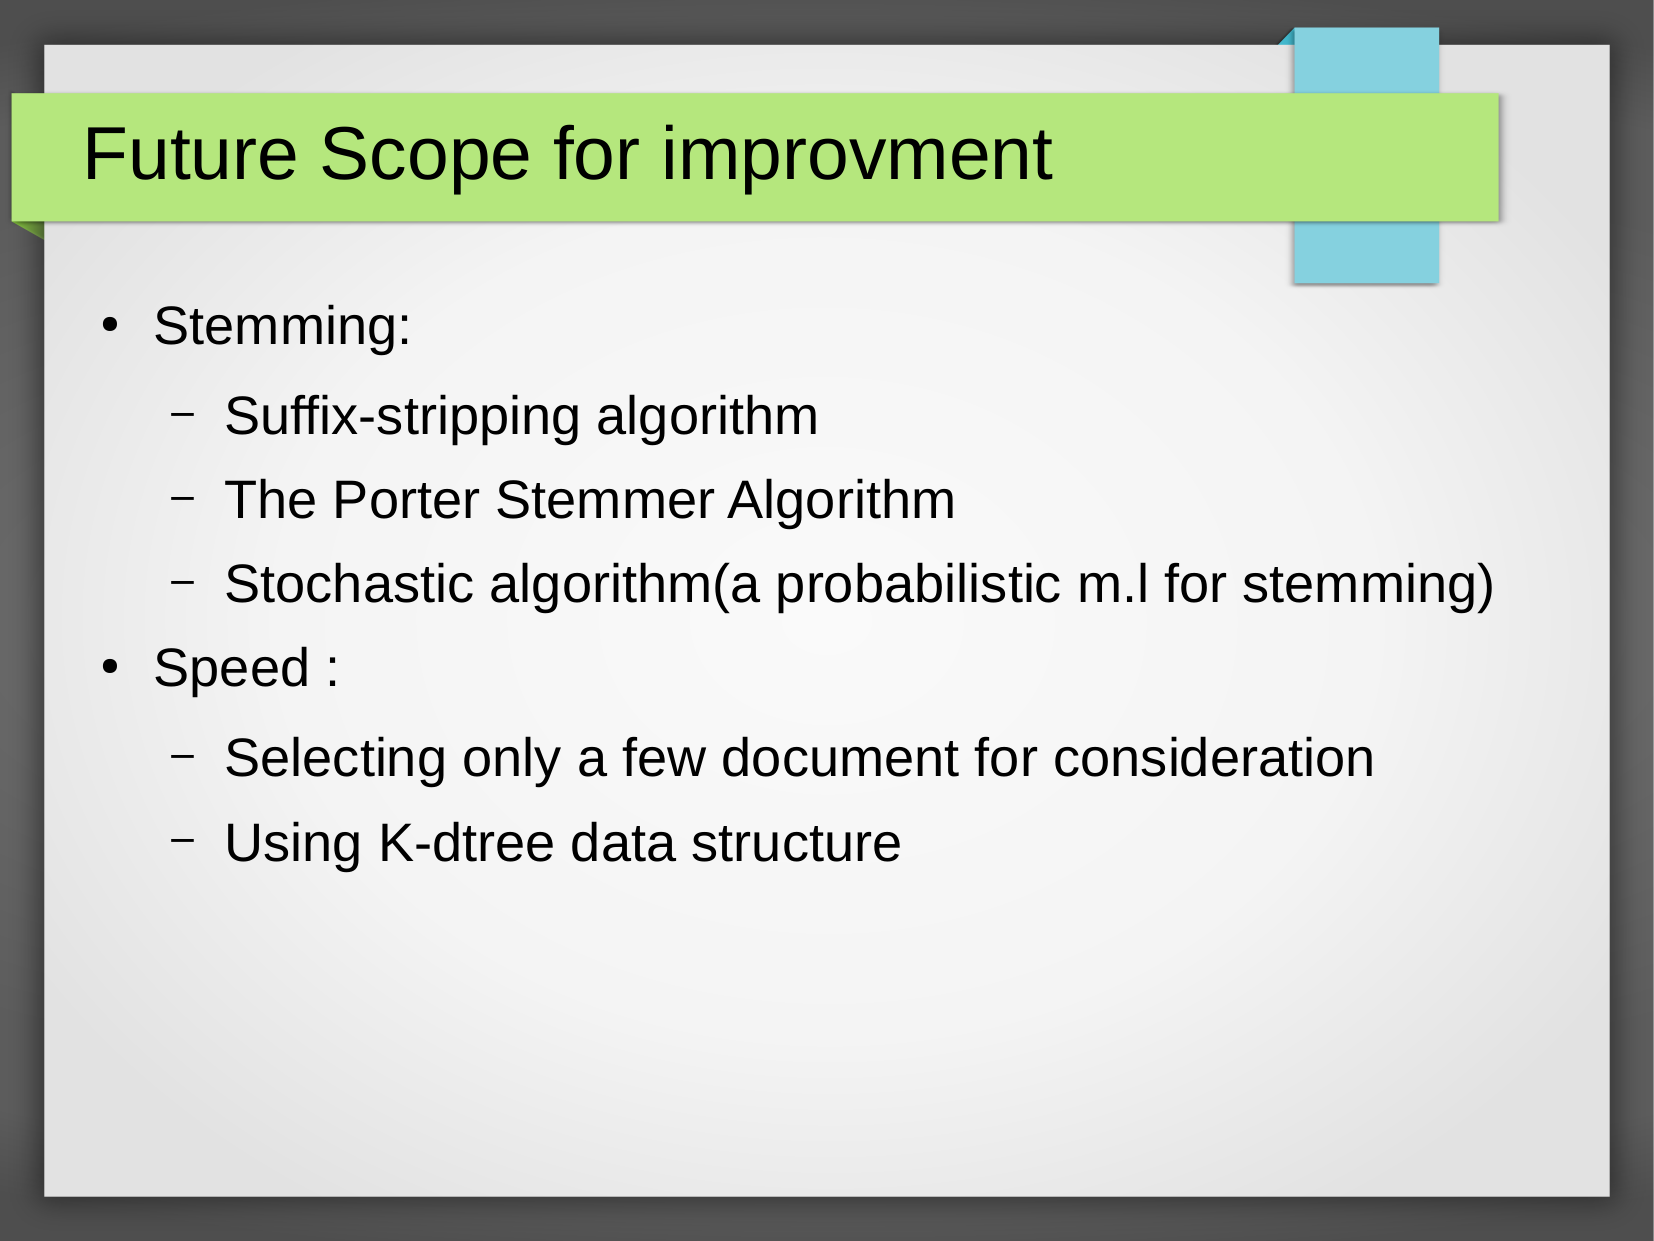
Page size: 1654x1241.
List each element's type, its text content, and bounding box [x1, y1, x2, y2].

list Stemming: Suffix-stripping algorithm The Porter Stemmer Algorithm Stochastic algorithm(a probabilistic m.l for stemming) Speed : Selecting only a few document for consideration Using K-dtree data structure [82, 295, 1571, 1015]
title Future Scope for improvment [82, 94, 1264, 213]
picture [0, 0, 1654, 1241]
